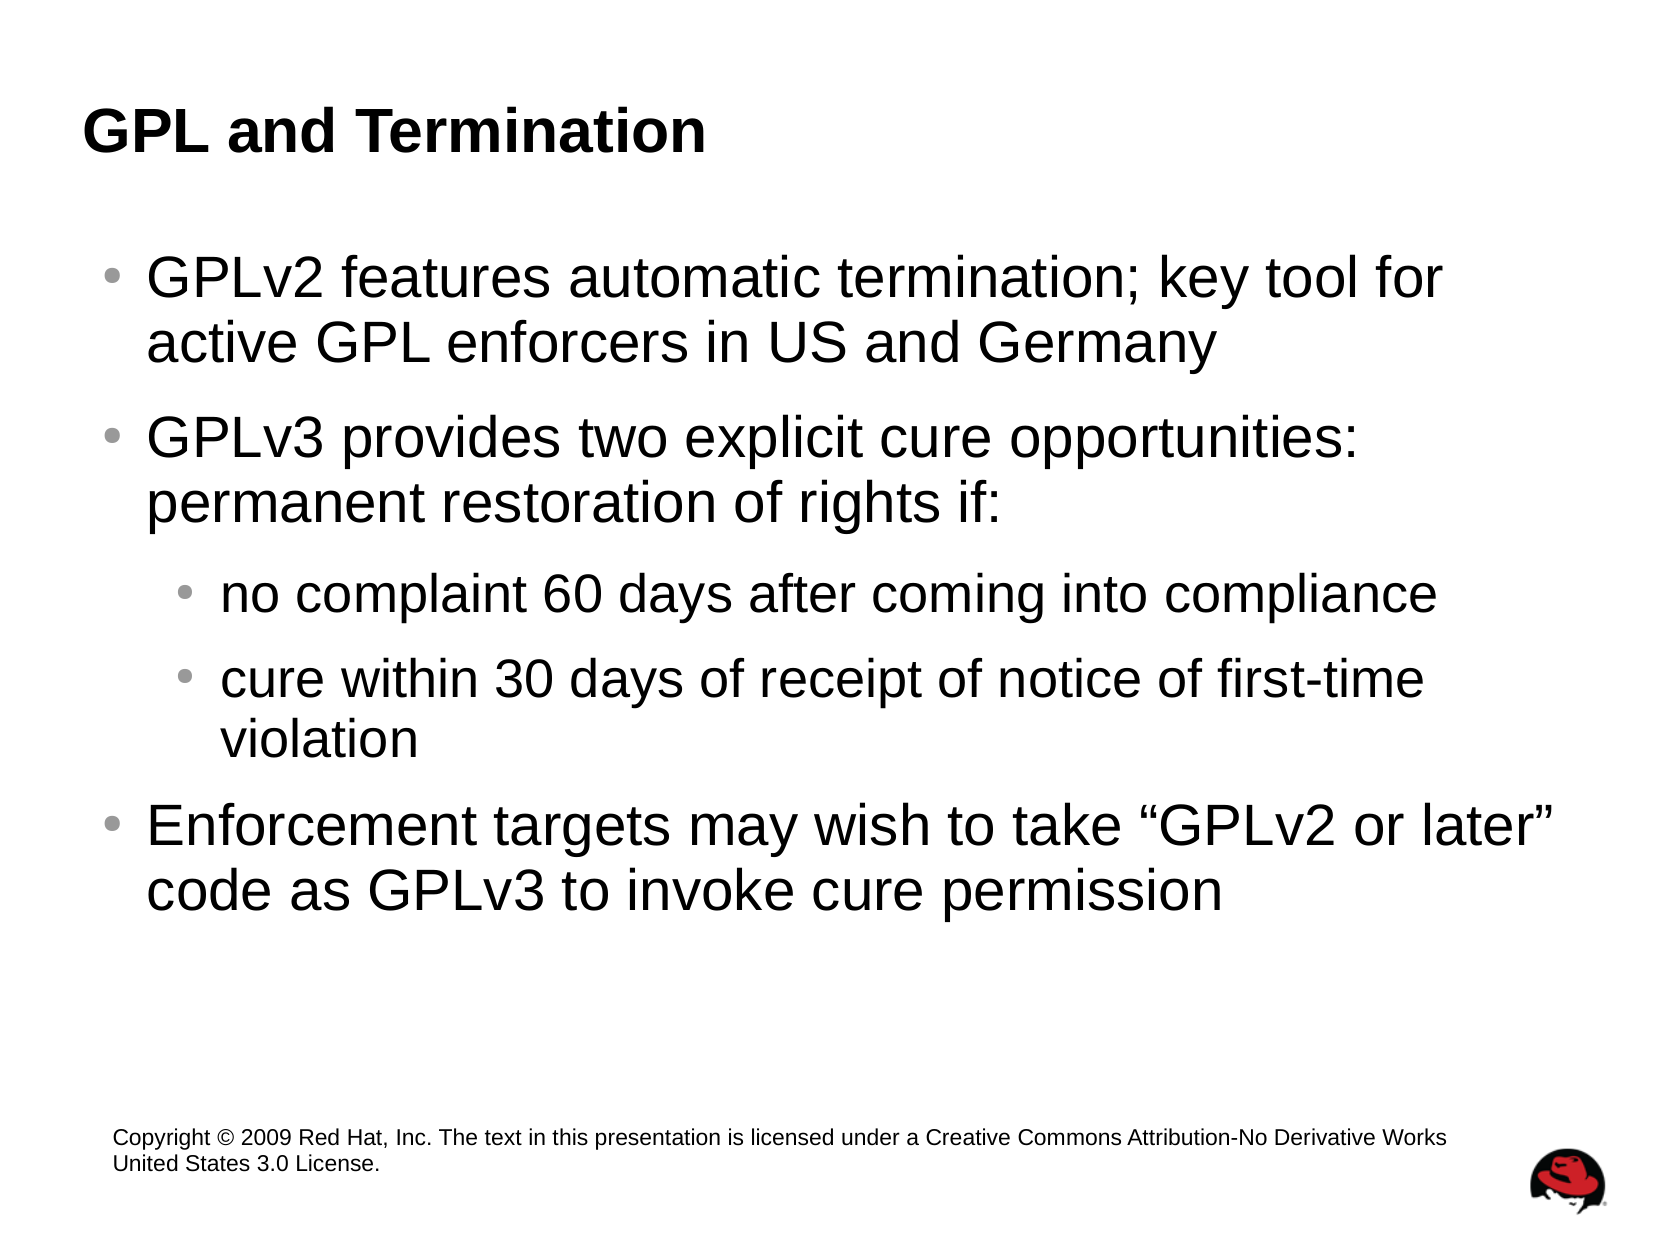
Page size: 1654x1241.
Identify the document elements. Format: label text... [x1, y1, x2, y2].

title GPL and Termination [82, 45, 1571, 218]
list GPLv2 features automatic termination; key tool for active GPL enforcers in US and Germany GPLv3 provides two explicit cure opportunities: permanent restoration of rights if: no complaint 60 days after coming into compliance cure within 30 days of receipt of notice of first-time violation Enforcement targets may wish to take “GPLv2 or later” code as GPLv3 to invoke cure permission [86, 244, 1576, 1024]
picture [1529, 1146, 1613, 1224]
